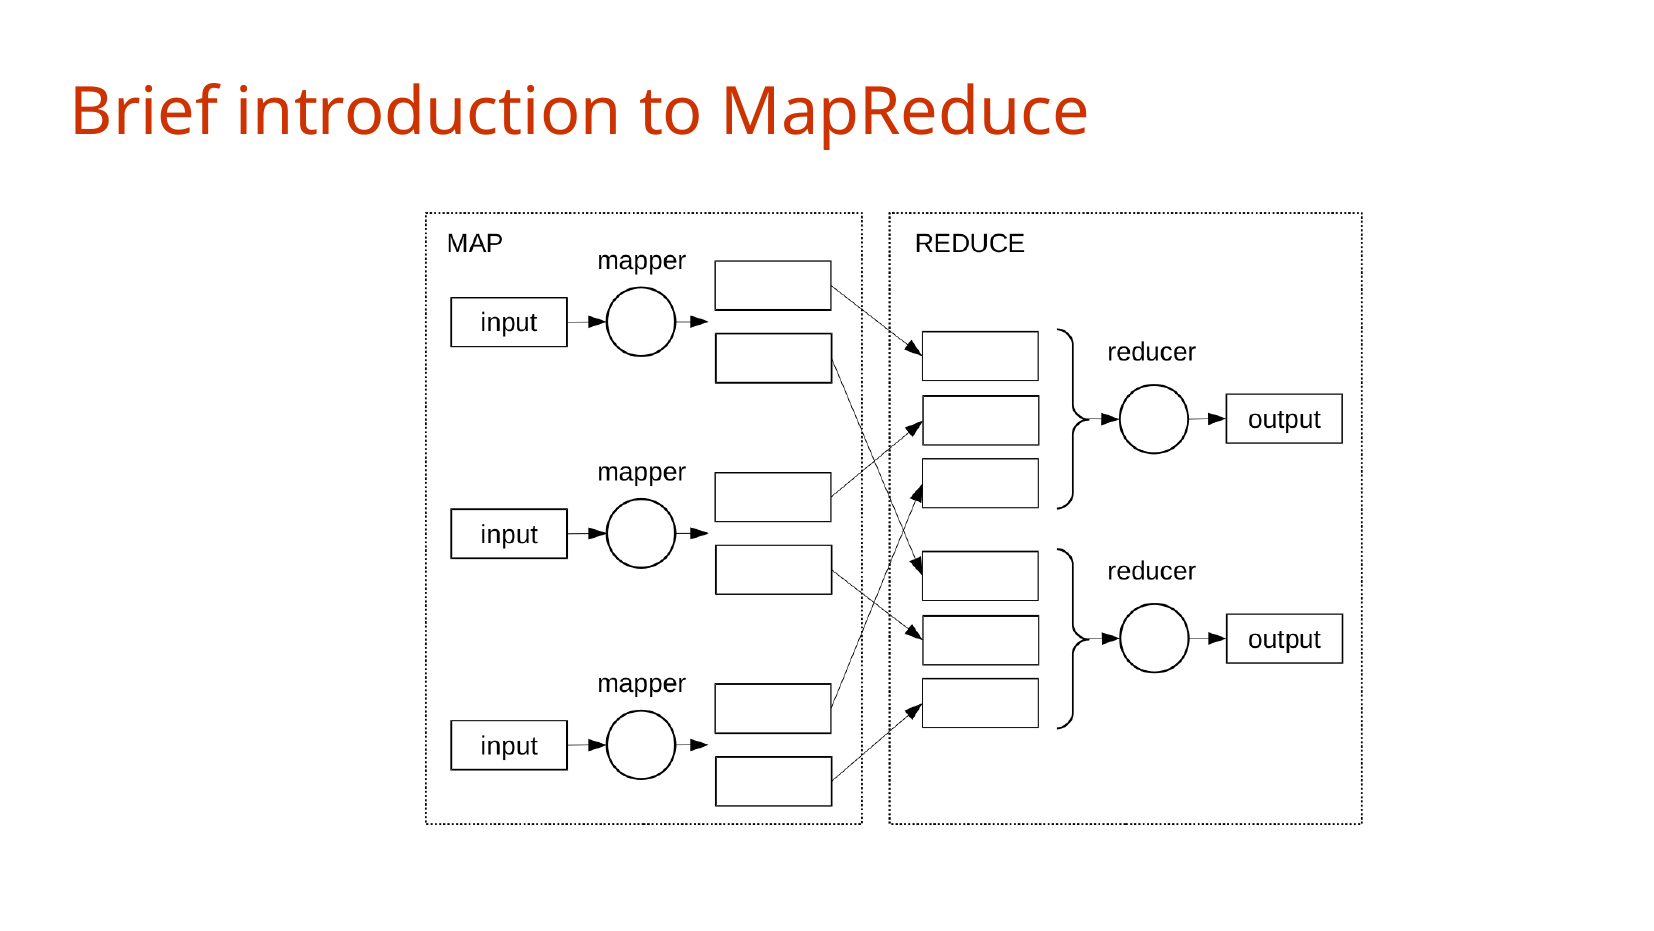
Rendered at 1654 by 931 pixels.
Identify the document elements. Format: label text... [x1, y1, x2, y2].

picture [422, 209, 1365, 827]
text_box Brief introduction to MapReduce [54, 55, 994, 152]
